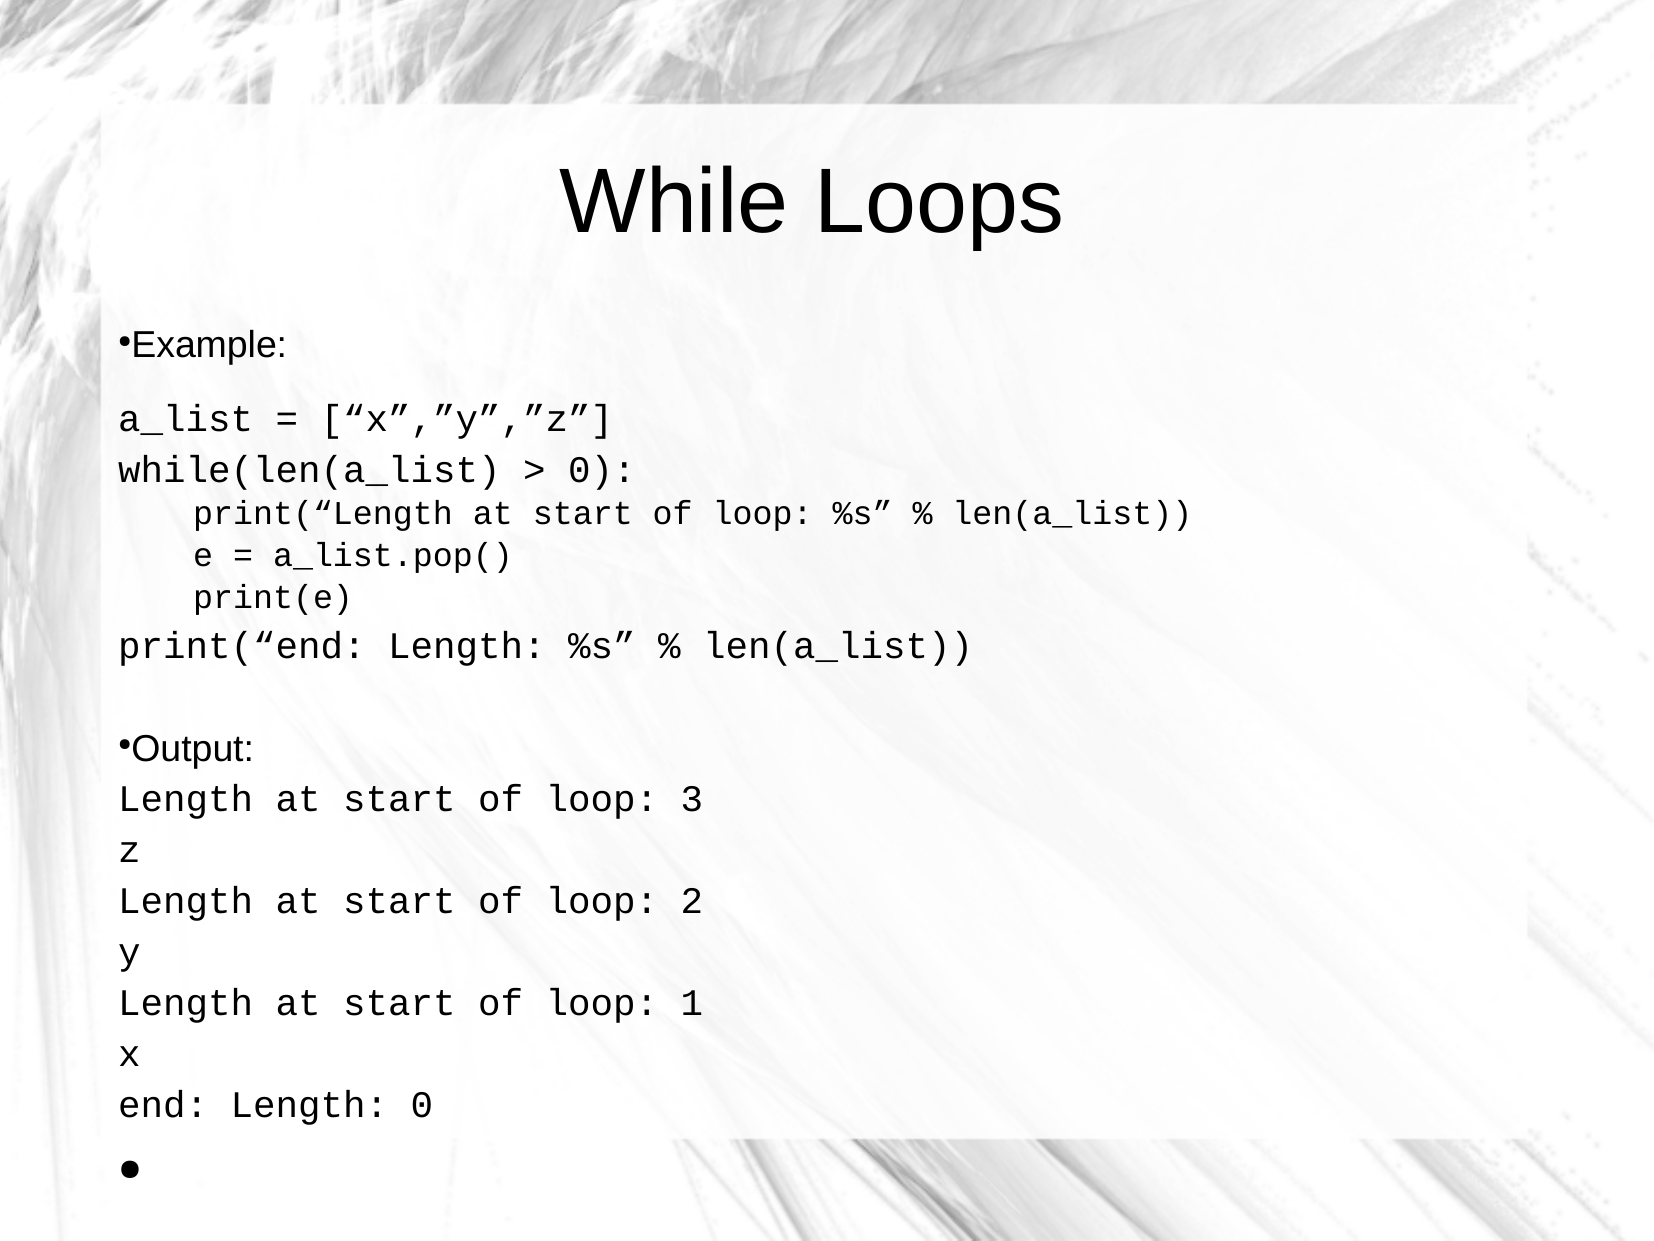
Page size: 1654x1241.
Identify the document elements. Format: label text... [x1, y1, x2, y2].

title While Loops [118, 112, 1506, 281]
list Example: a_list = [“x”,”y”,”z”] while(len(a_list) > 0): print(“Length at start of loop: %s” % len(a_list)) e = a_list.pop() print(e) print(“end: Length: %s” % len(a_list)) Output: Length at start of loop: 3 z Length at start of loop: 2 y Length at start of loop: 1 x end: Length: 0 [118, 319, 1571, 1192]
